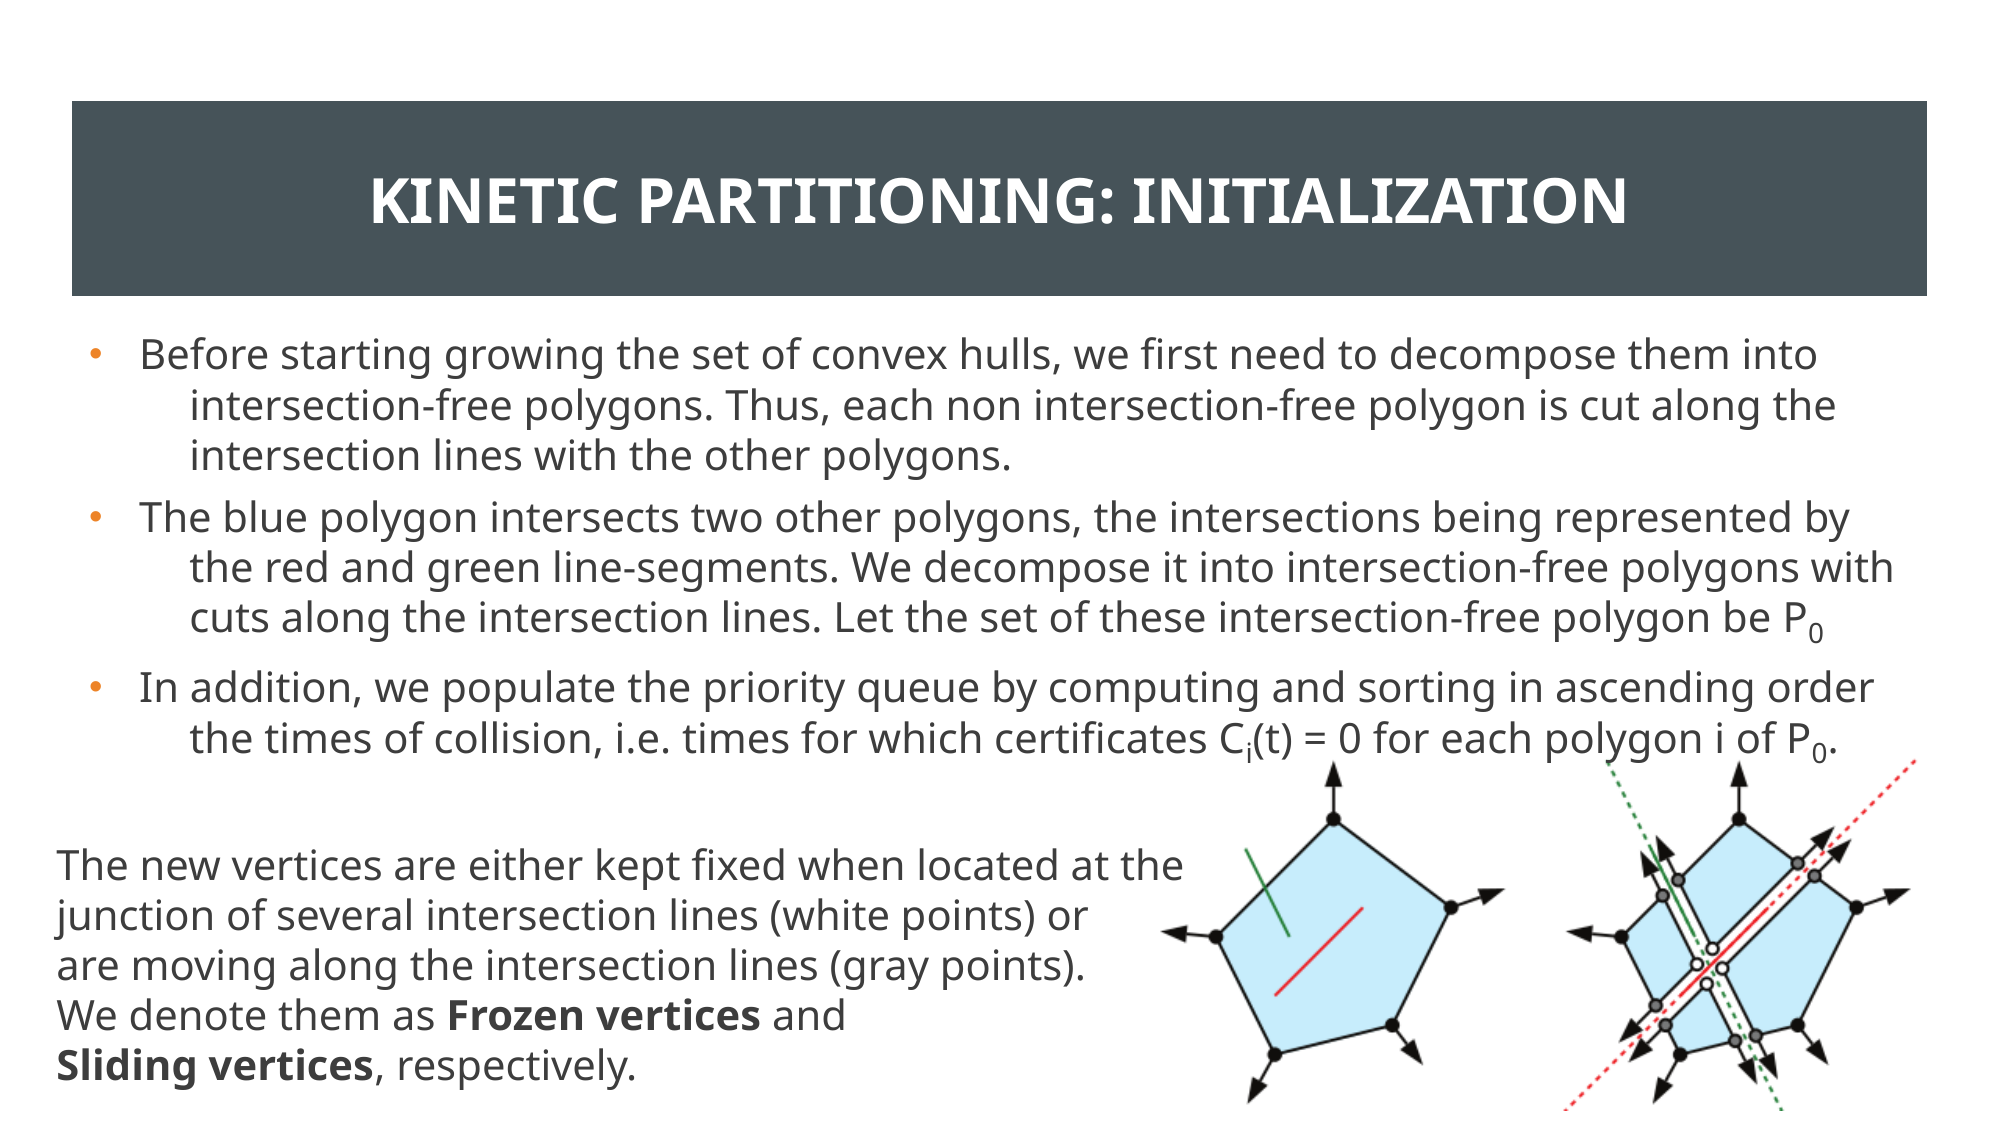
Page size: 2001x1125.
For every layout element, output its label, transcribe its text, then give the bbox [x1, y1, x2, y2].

picture [1145, 741, 1961, 1111]
list Before starting growing the set of convex hulls, we first need to decompose them into intersection-free polygons. Thus, each non intersection-free polygon is cut along the intersection lines with the other polygons. The blue polygon intersects two other polygons, the intersections being represented by the red and green line-segments. We decompose it into intersection-free polygons with cuts along the intersection lines. Let the set of these intersection-free polygon be P0 In addition, we populate the priority queue by computing and sorting in ascending order the times of collision, i.e. times for which certificates Ci(t) = 0 for each polygon i of P0. [74, 282, 1926, 815]
text_box The new vertices are either kept fixed when located at the junction of several intersection lines (white points) or are moving along the intersection lines (gray points). We denote them as Frozen vertices and Sliding vertices, respectively. [41, 831, 1204, 1049]
title KINETIC PARTITIONING: INITIALIZATION [95, 115, 1905, 282]
